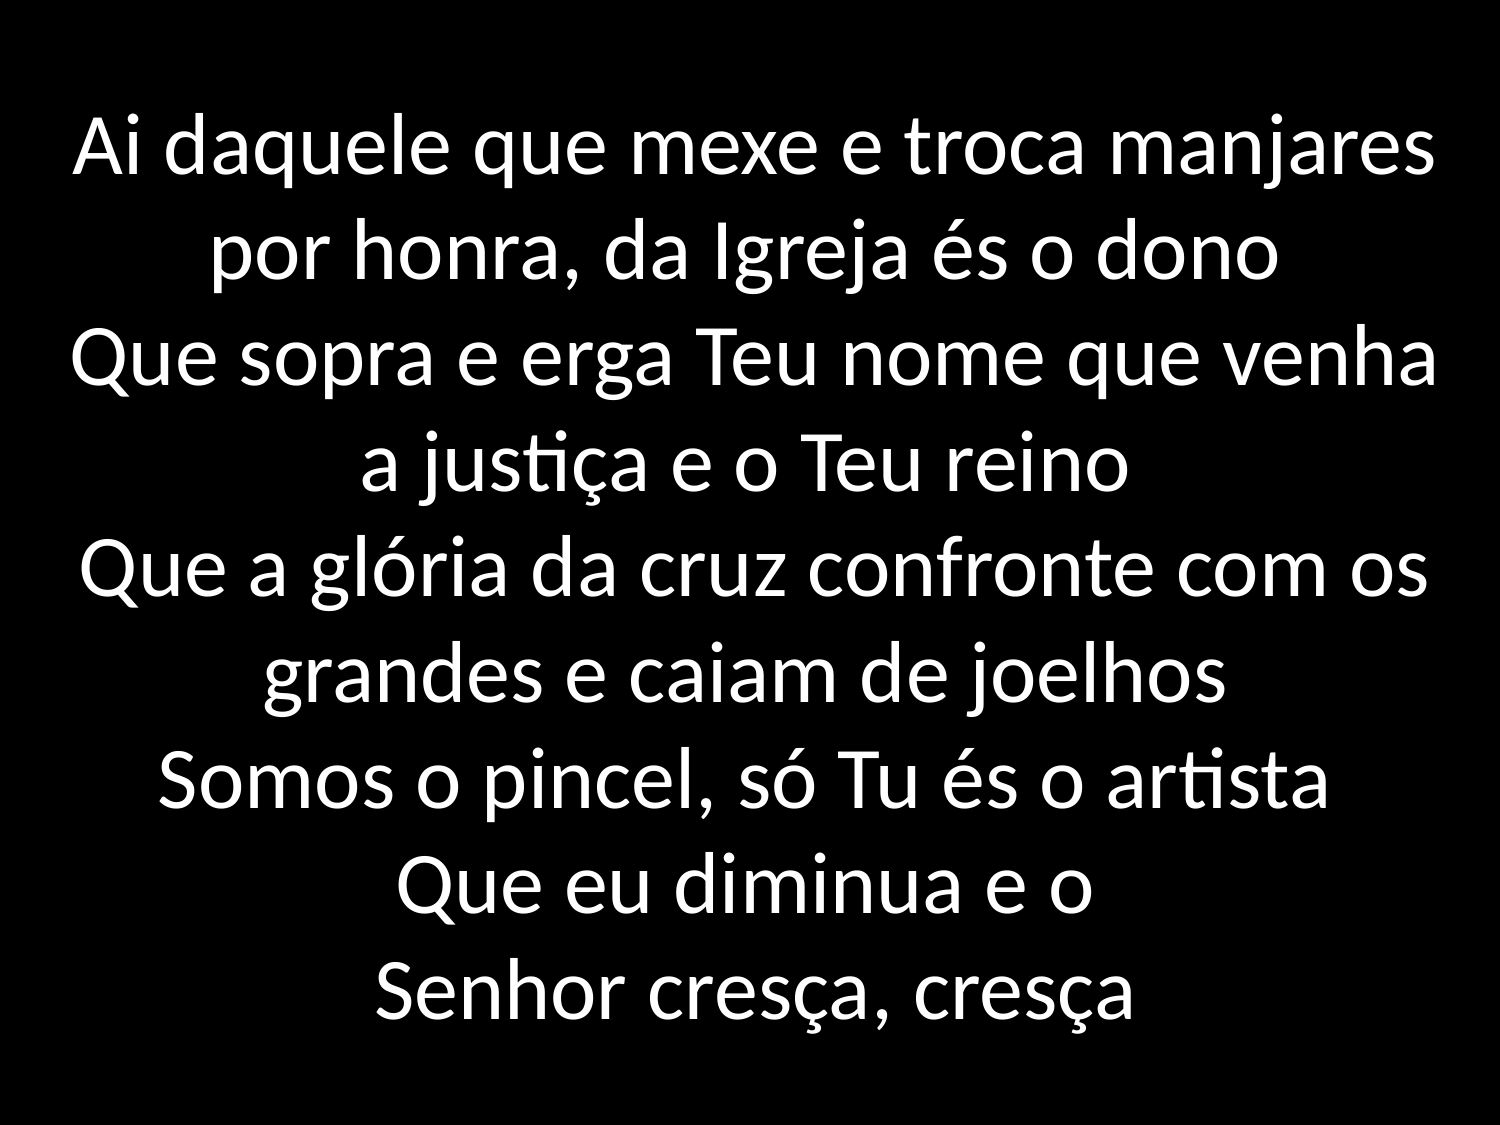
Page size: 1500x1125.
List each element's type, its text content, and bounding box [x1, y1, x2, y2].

title Ai daquele que mexe e troca manjares por honra, da Igreja és o dono Que sopra e erga Teu nome que venha a justiça e o Teu reino Que a glória da cruz confronte com os grandes e caiam de joelhos Somos o pincel, só Tu és o artista Que eu diminua e o Senhor cresça, cresça [46, 45, 1465, 1079]
